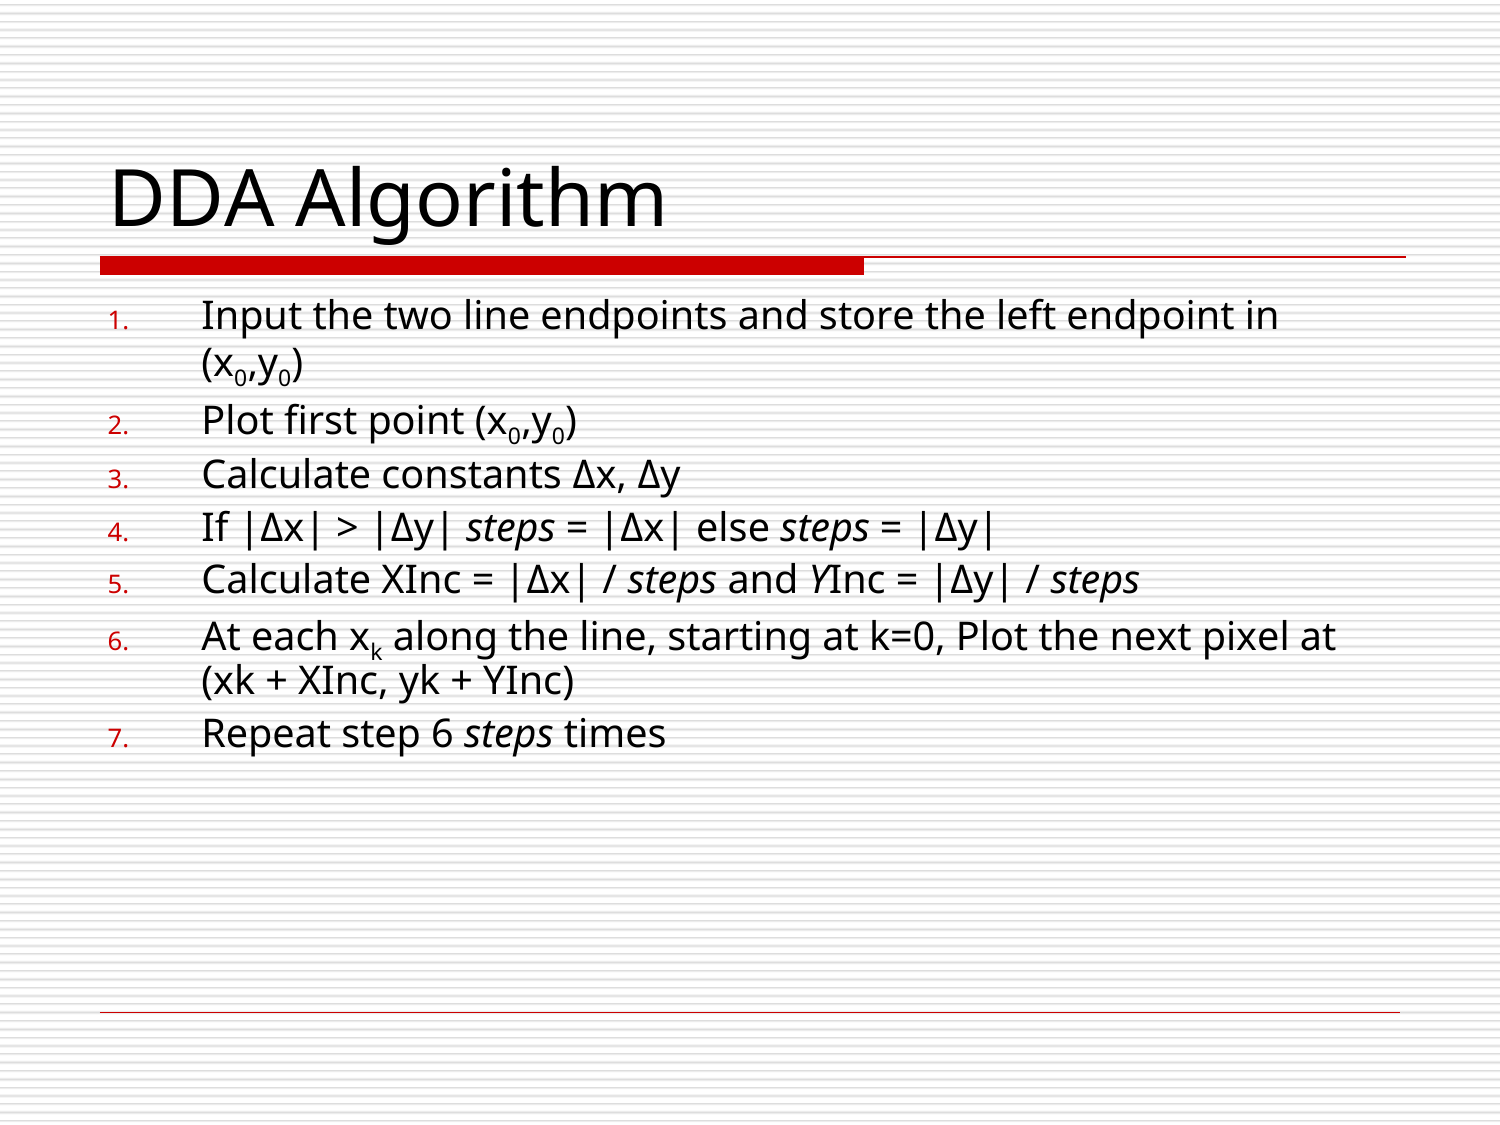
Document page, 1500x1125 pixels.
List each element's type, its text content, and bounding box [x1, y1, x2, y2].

picture [0, 0, 1500, 1125]
list Input the two line endpoints and store the left endpoint in (x0,y0) Plot first point (x0,y0) Calculate constants Δx, Δy If |Δx| > |Δy| steps = |Δx| else steps = |Δy| Calculate XInc = |Δx| / steps and YInc = |Δy| / steps At each xk along the line, starting at k=0, Plot the next pixel at (xk + XInc, yk + YInc) Repeat step 6 steps times [92, 287, 1406, 988]
title DDA Algorithm [94, 50, 1407, 250]
